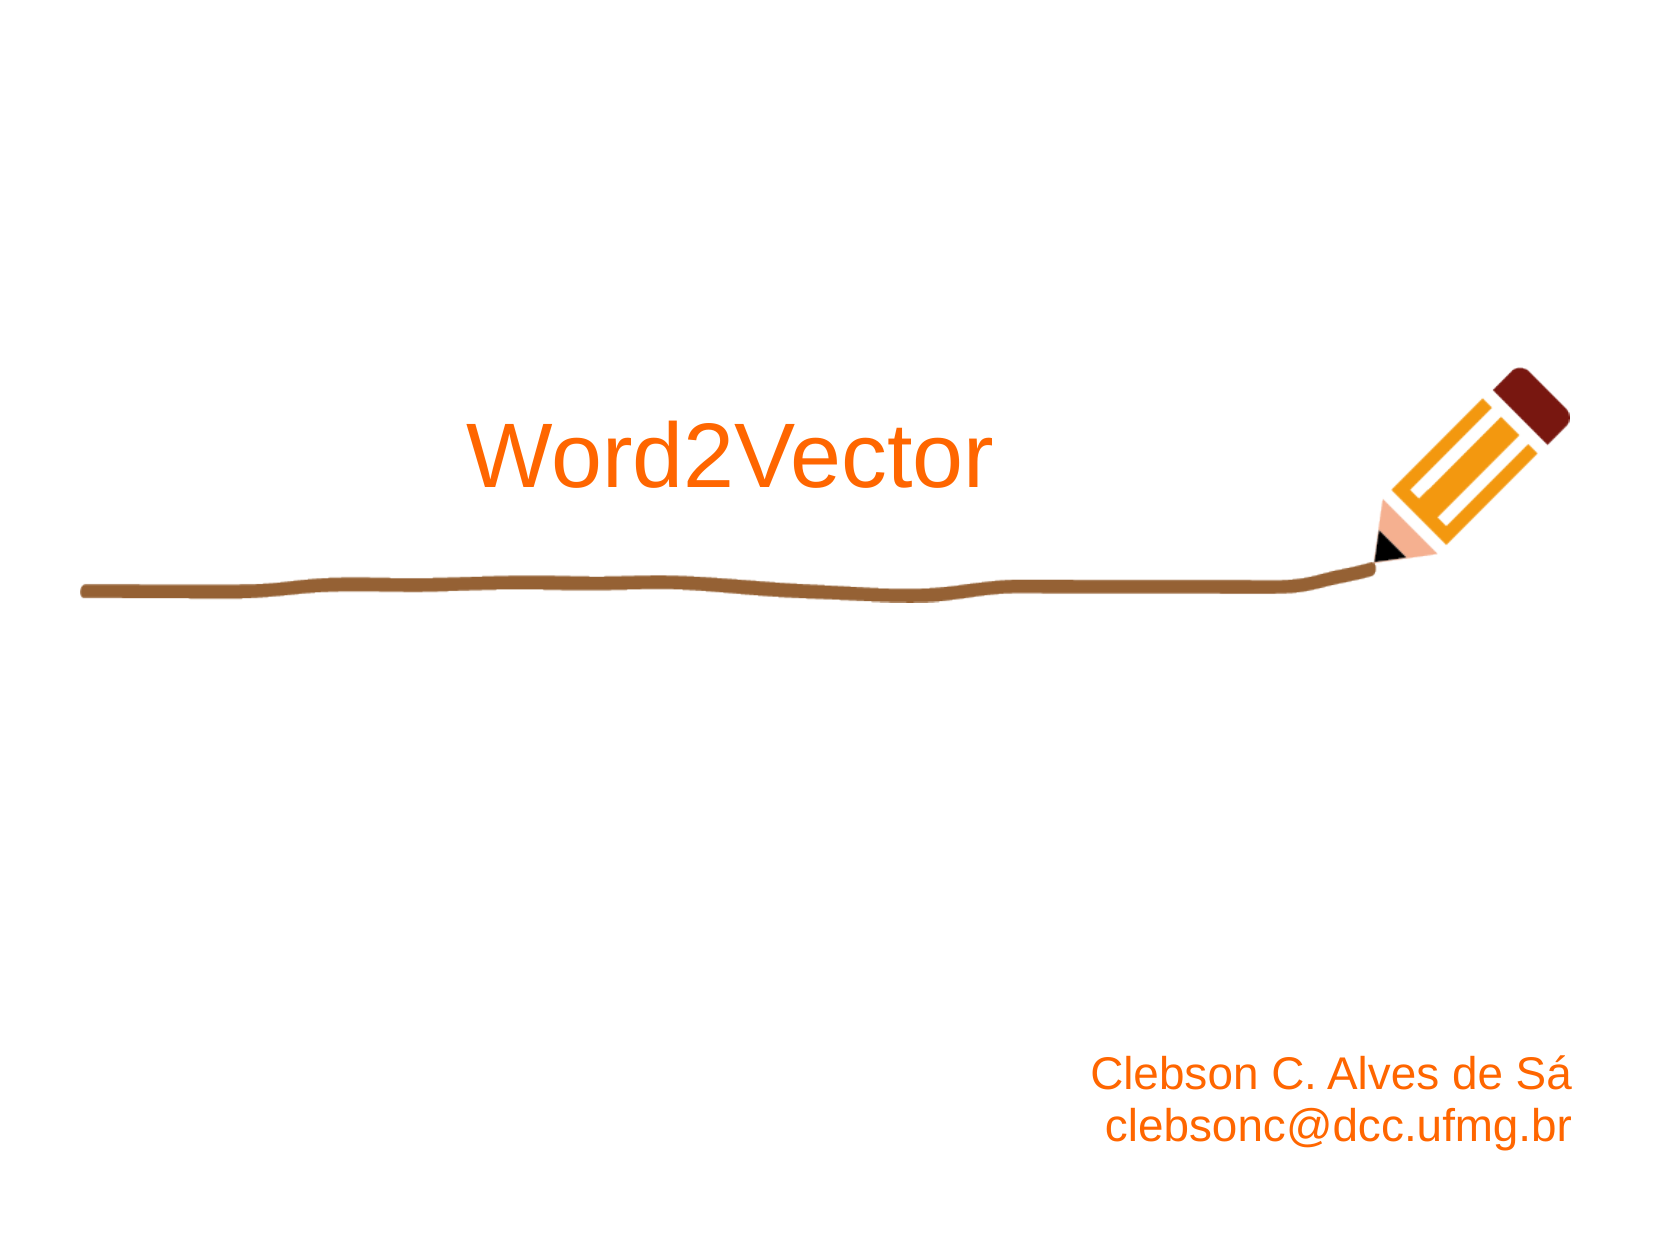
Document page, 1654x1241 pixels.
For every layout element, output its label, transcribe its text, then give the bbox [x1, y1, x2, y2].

picture [80, 367, 1570, 603]
title Word2Vector [82, 352, 1379, 560]
title Clebson C. Alves de Sá clebsonc@dcc.ufmg.br [507, 1047, 1573, 1152]
